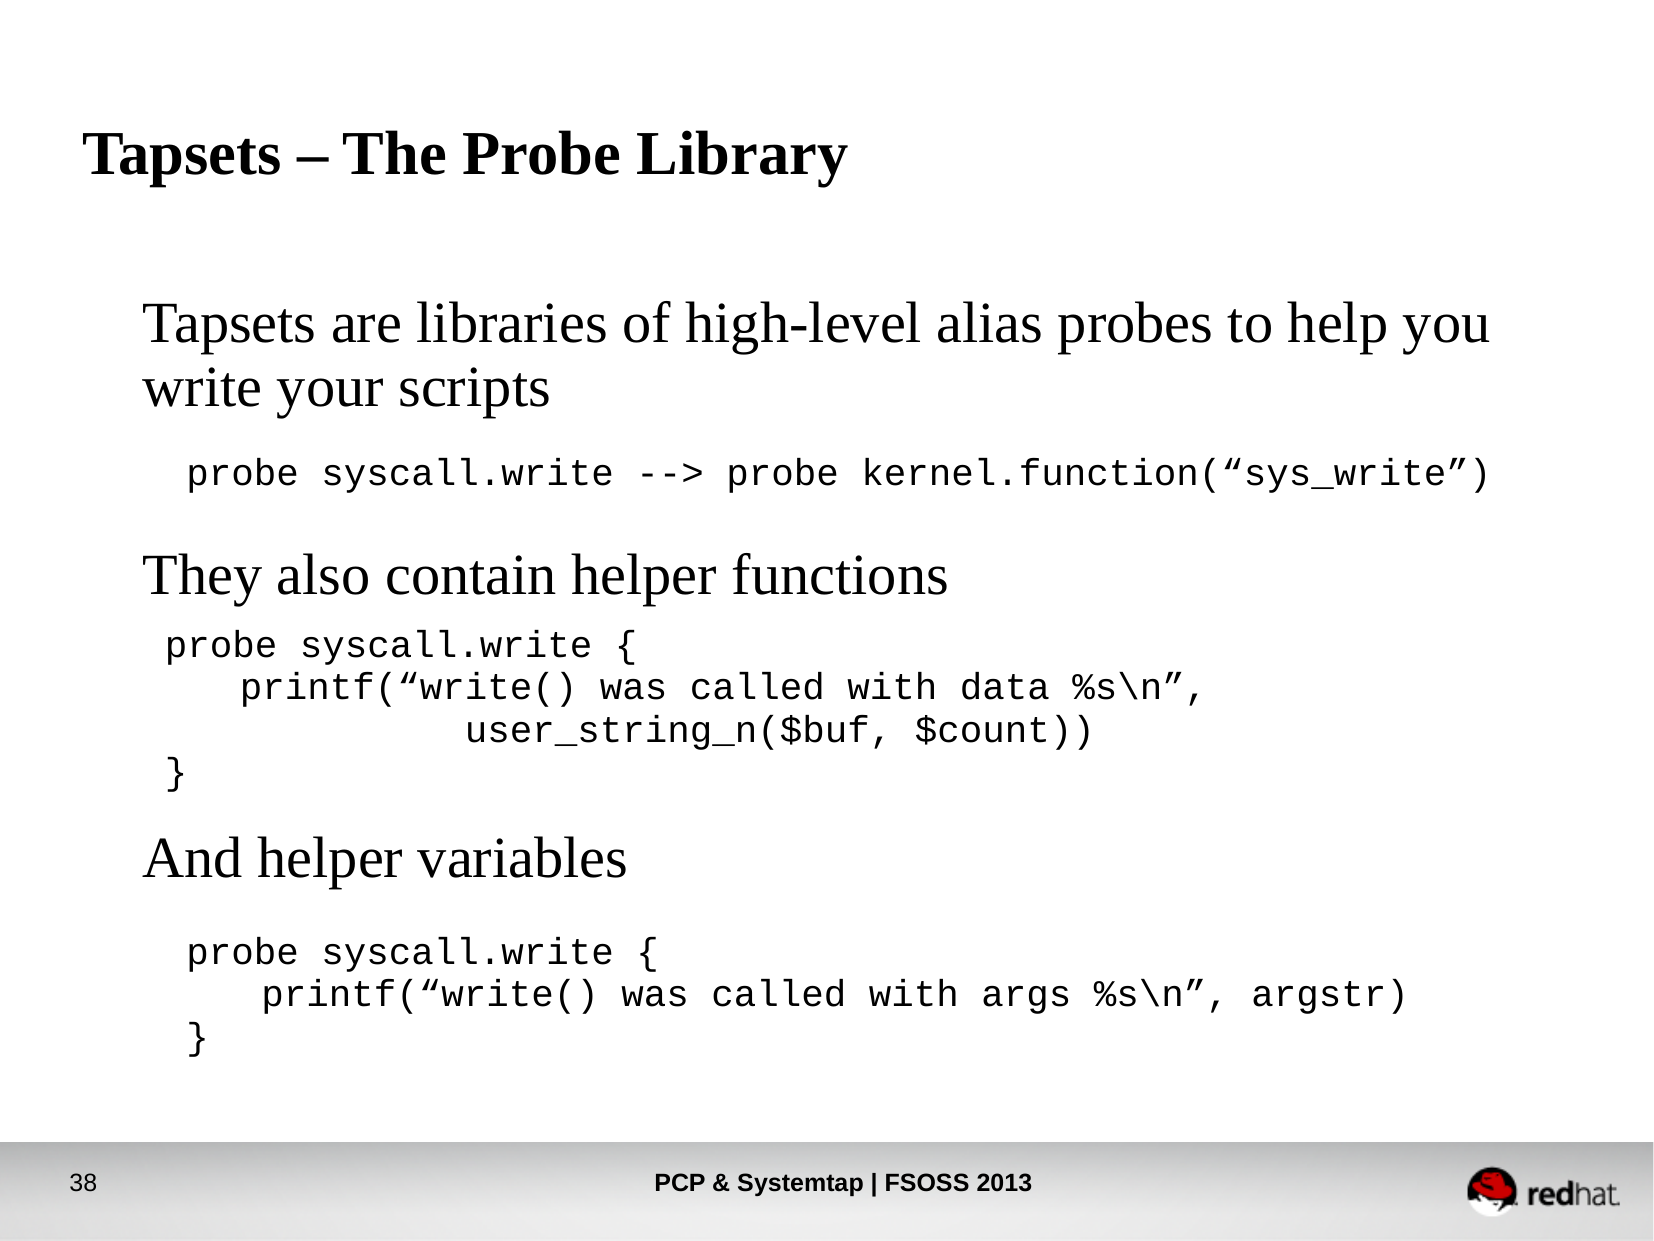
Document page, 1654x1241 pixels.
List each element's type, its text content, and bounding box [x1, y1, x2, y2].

list Tapsets are libraries of high-level alias probes to help you write your scripts They also contain helper functions And helper variables [82, 290, 1538, 1172]
title Tapsets – The Probe Library [82, 49, 1571, 257]
text_box probe syscall.write { printf(“write() was called with data %s\n”, user_string_n($buf, $count)) } [150, 618, 1411, 835]
text_box probe syscall.write --> probe kernel.function(“sys_write”) [171, 446, 1597, 536]
text_box probe syscall.write { printf(“write() was called with args %s\n”, argstr) } [171, 925, 1432, 1068]
picture [0, 1142, 1654, 1241]
